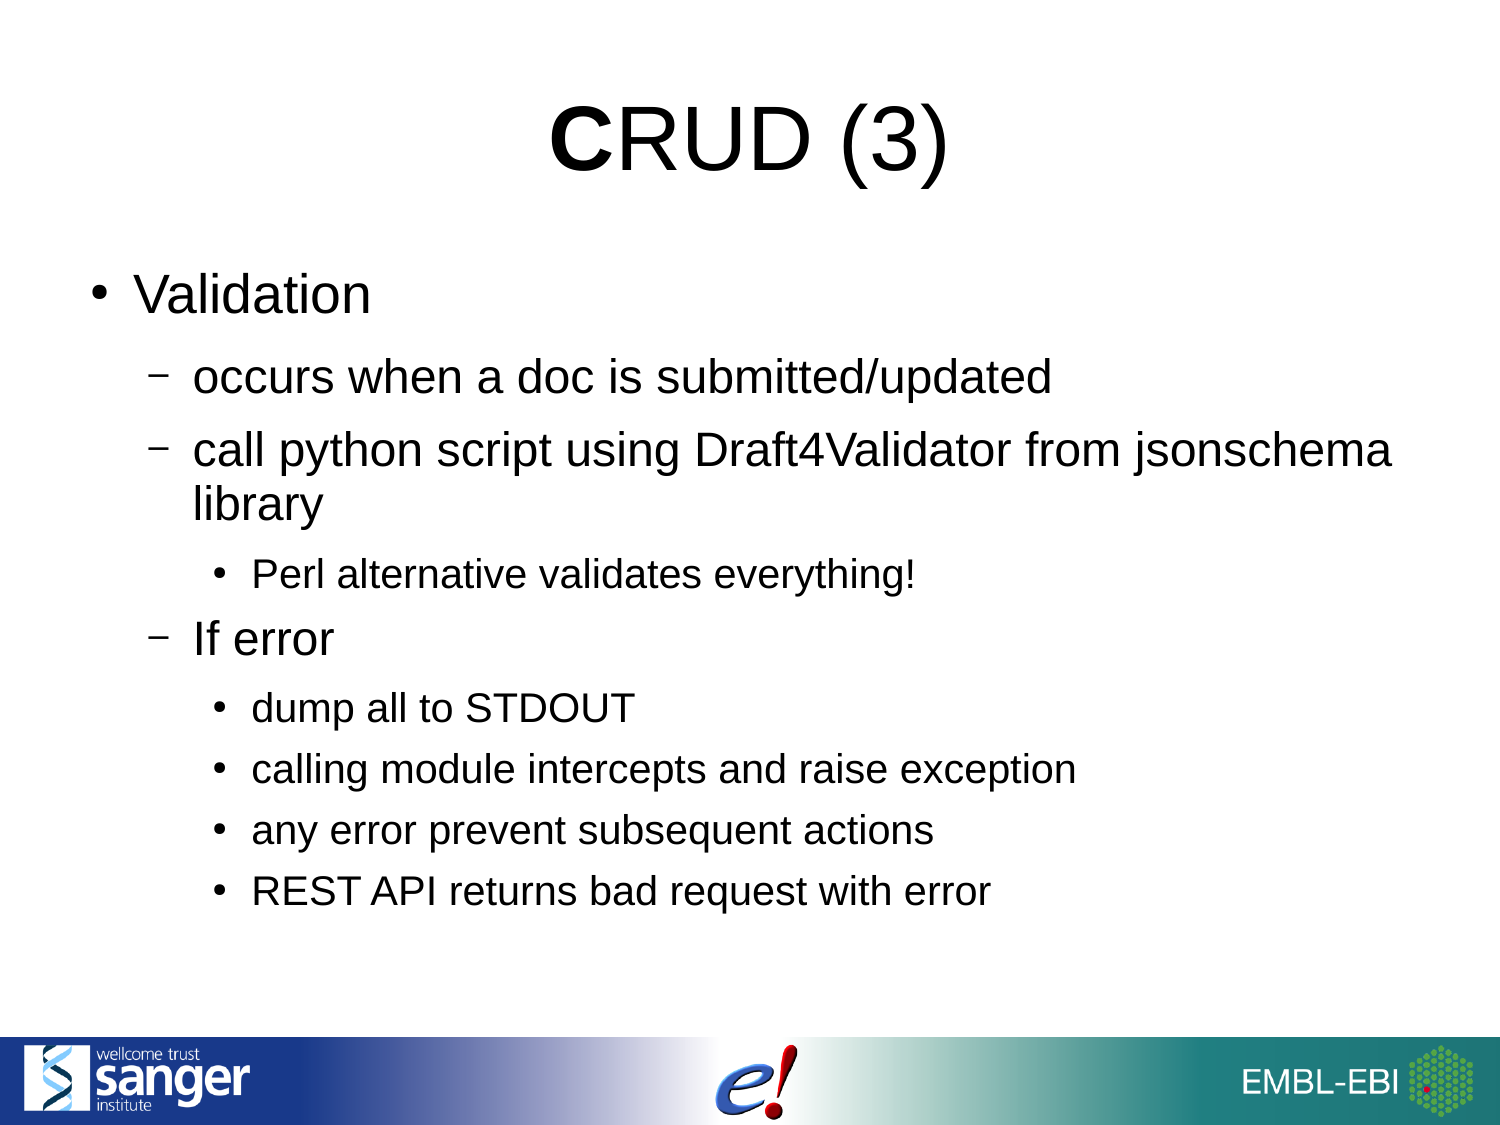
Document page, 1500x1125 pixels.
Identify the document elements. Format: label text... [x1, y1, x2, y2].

list Validation occurs when a doc is submitted/updated call python script using Draft4Validator from jsonschema library Perl alternative validates everything! If error dump all to STDOUT calling module intercepts and raise exception any error prevent subsequent actions REST API returns bad request with error [75, 263, 1395, 916]
picture [0, 1037, 1500, 1125]
title CRUD (3) [75, 44, 1425, 233]
